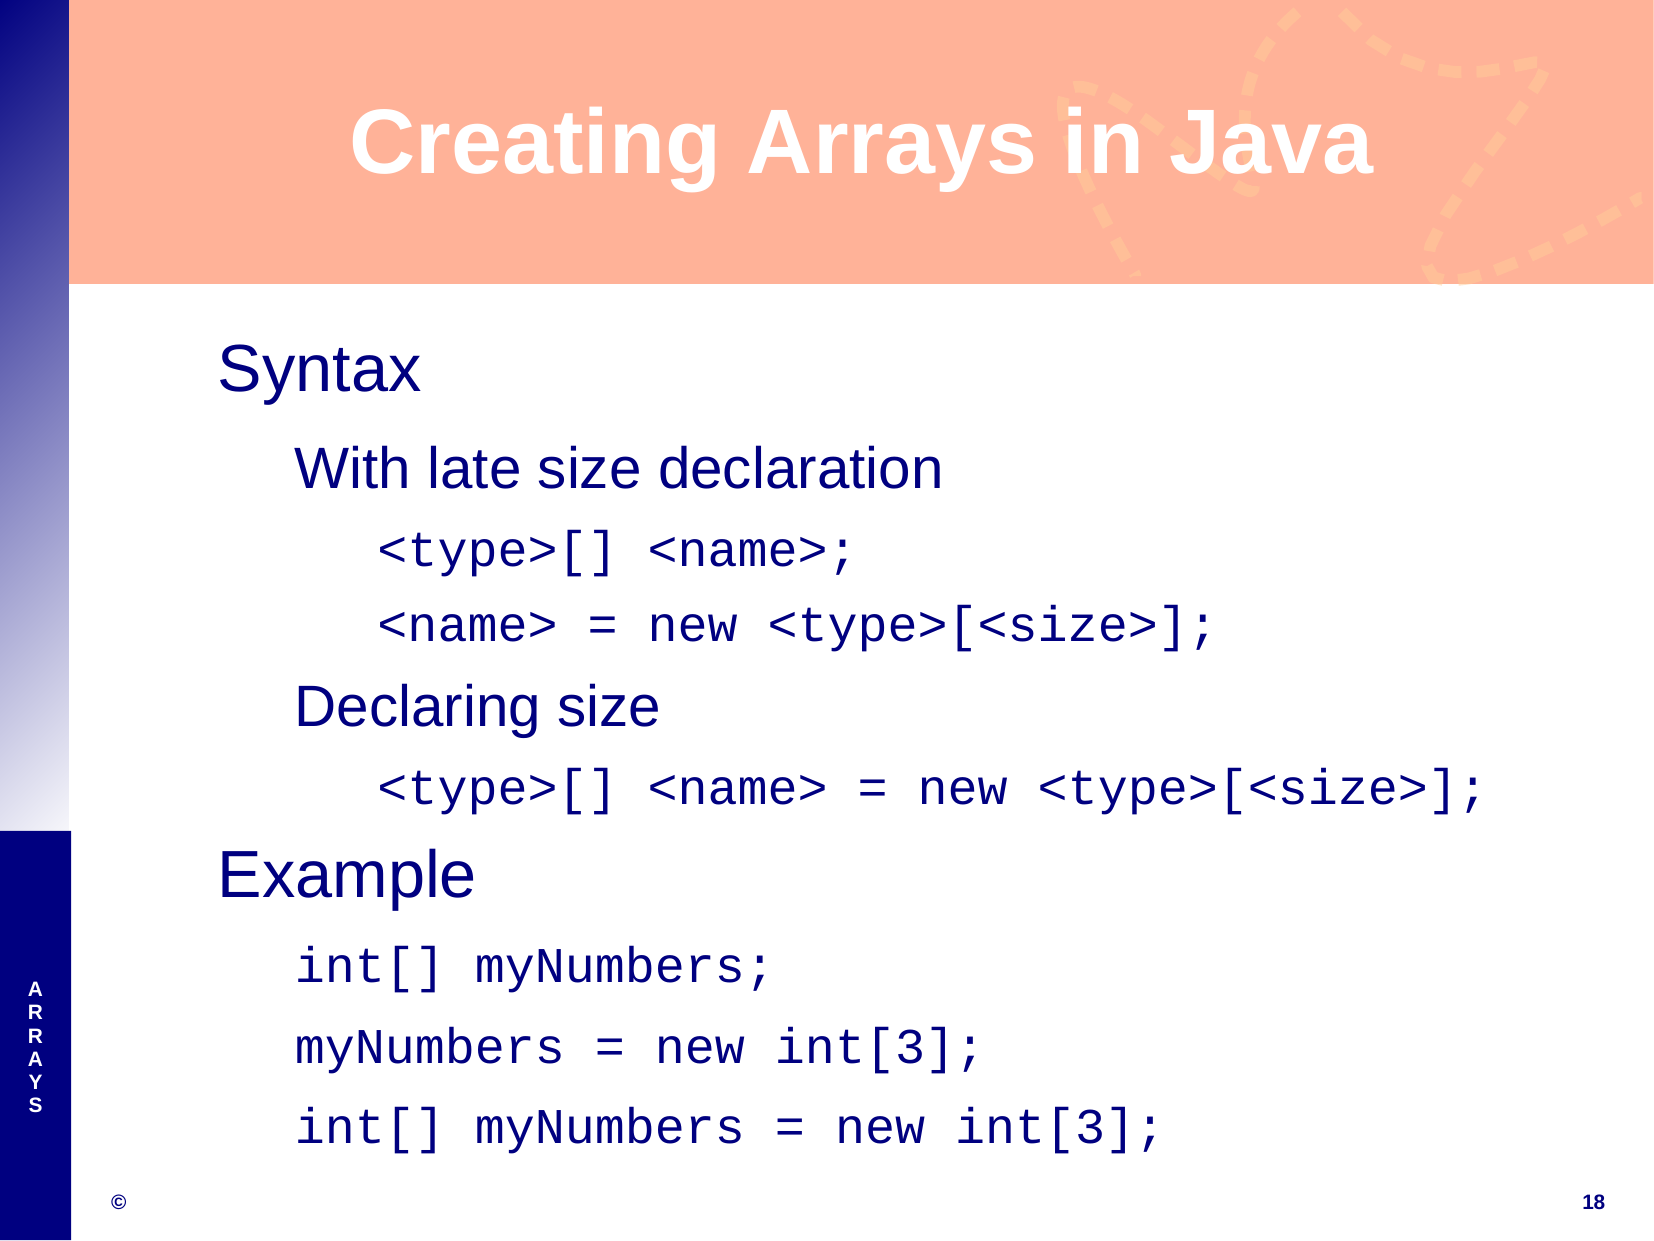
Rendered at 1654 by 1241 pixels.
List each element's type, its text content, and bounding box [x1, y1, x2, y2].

text_box A R R A Y S [0, 830, 71, 1241]
list Syntax With late size declaration <type>[] <name>; <name> = new <type>[<size>]; Declaring size <type>[] <name> = new <type>[<size>]; Example int[] myNumbers; myNumbers = new int[3]; int[] myNumbers = new int[3]; [200, 331, 1524, 1159]
title Creating Arrays in Java [70, 37, 1654, 246]
